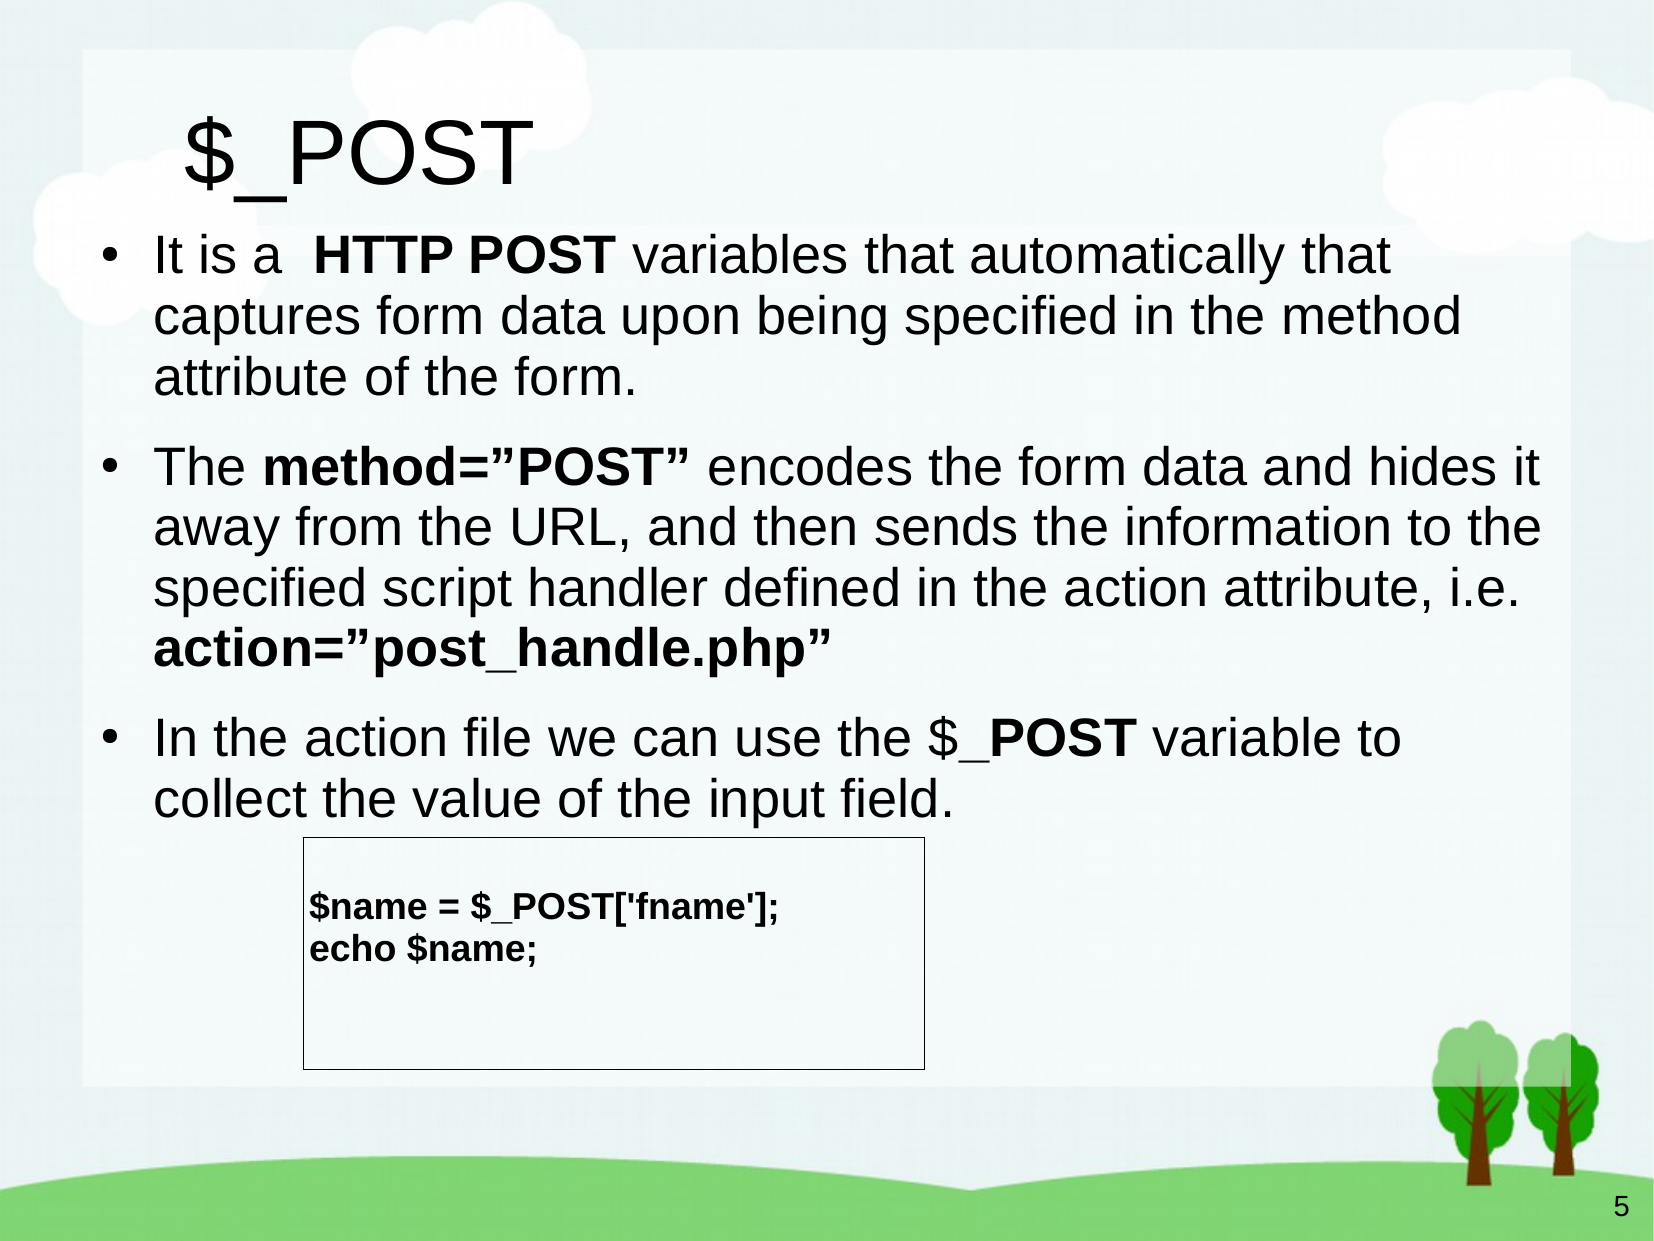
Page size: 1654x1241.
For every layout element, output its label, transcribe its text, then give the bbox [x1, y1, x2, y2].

table_header $name = $_POST['fname']; echo $name; [304, 838, 924, 1069]
picture [0, 0, 1654, 1241]
title $_POST [82, 49, 1571, 225]
list It is a HTTP POST variables that automatically that captures form data upon being specified in the method attribute of the form. The method=”POST” encodes the form data and hides it away from the URL, and then sends the information to the specified script handler defined in the action attribute, i.e. action=”post_handle.php” In the action file we can use the $_POST variable to collect the value of the input field. [82, 225, 1571, 1087]
